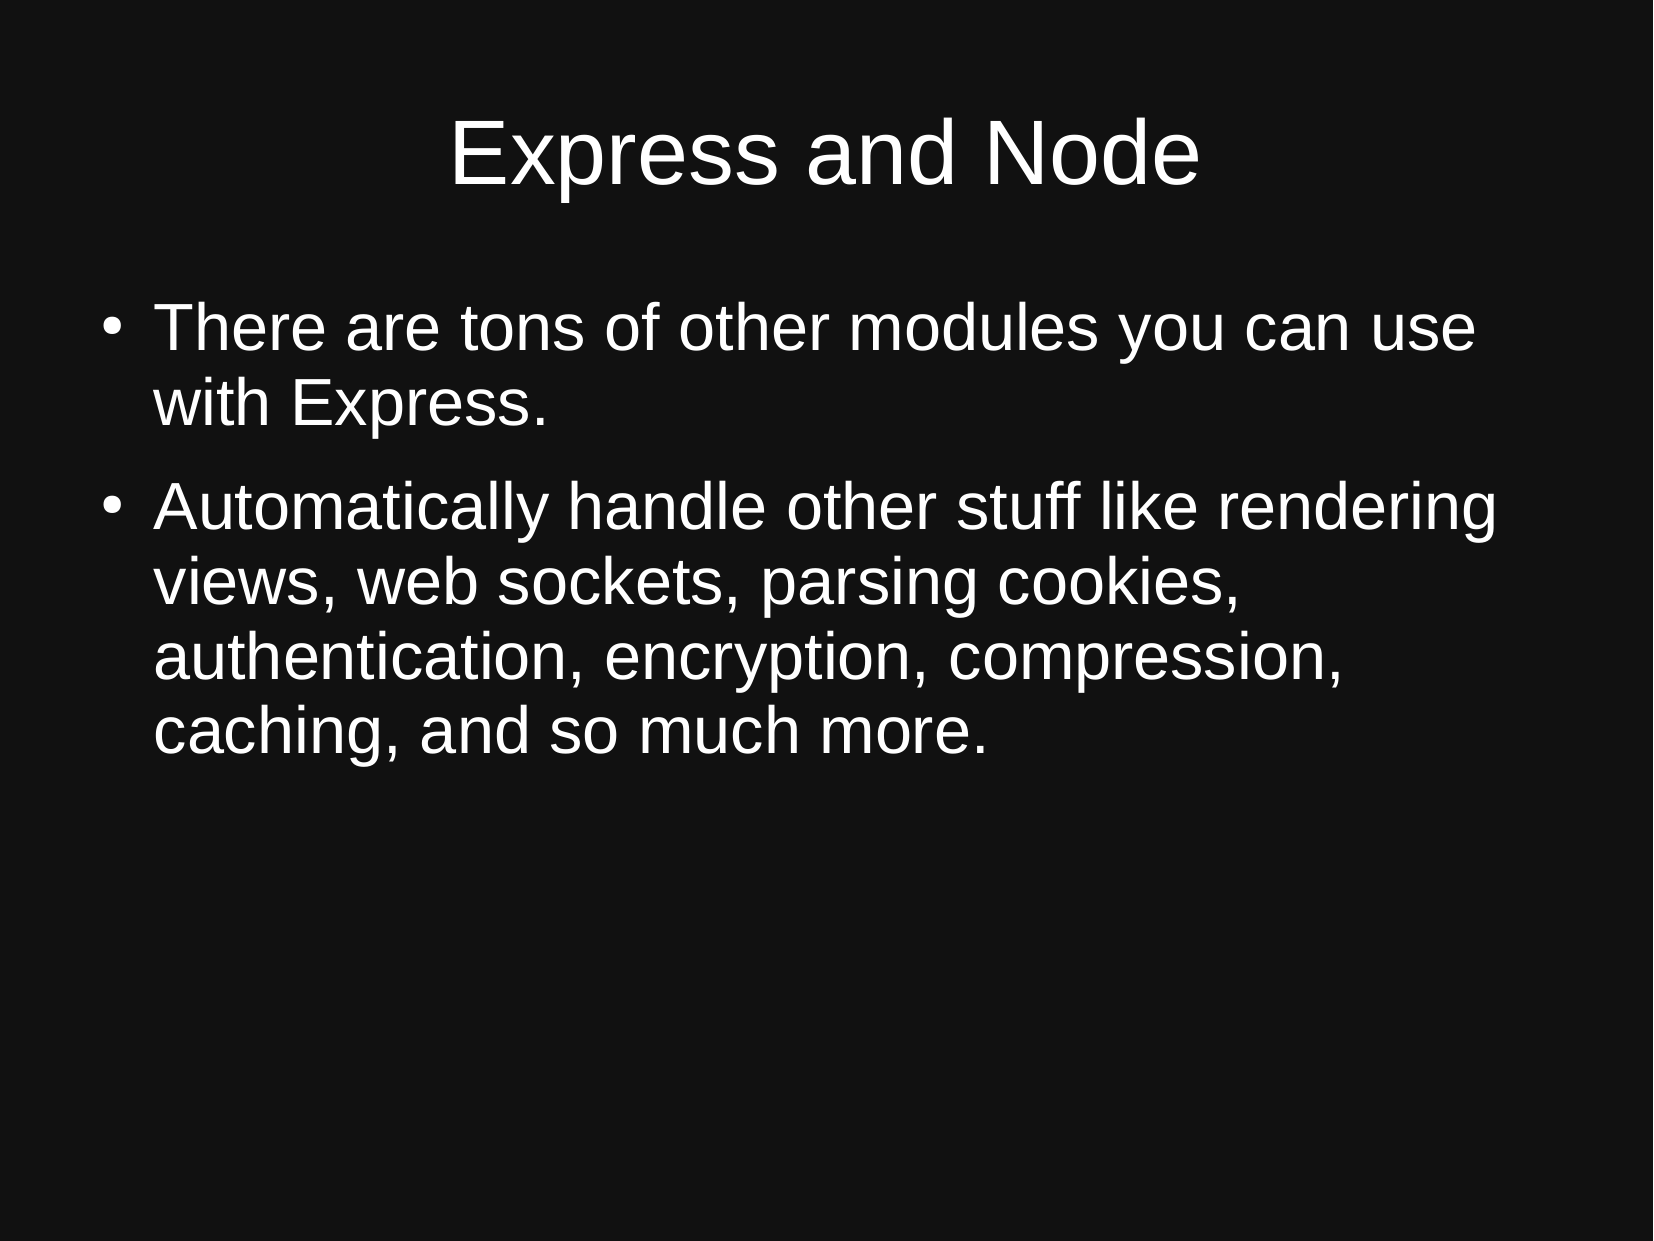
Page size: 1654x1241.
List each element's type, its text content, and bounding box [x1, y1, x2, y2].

list There are tons of other modules you can use with Express. Automatically handle other stuff like rendering views, web sockets, parsing cookies, authentication, encryption, compression, caching, and so much more. [82, 290, 1571, 1010]
title Express and Node [82, 49, 1571, 257]
